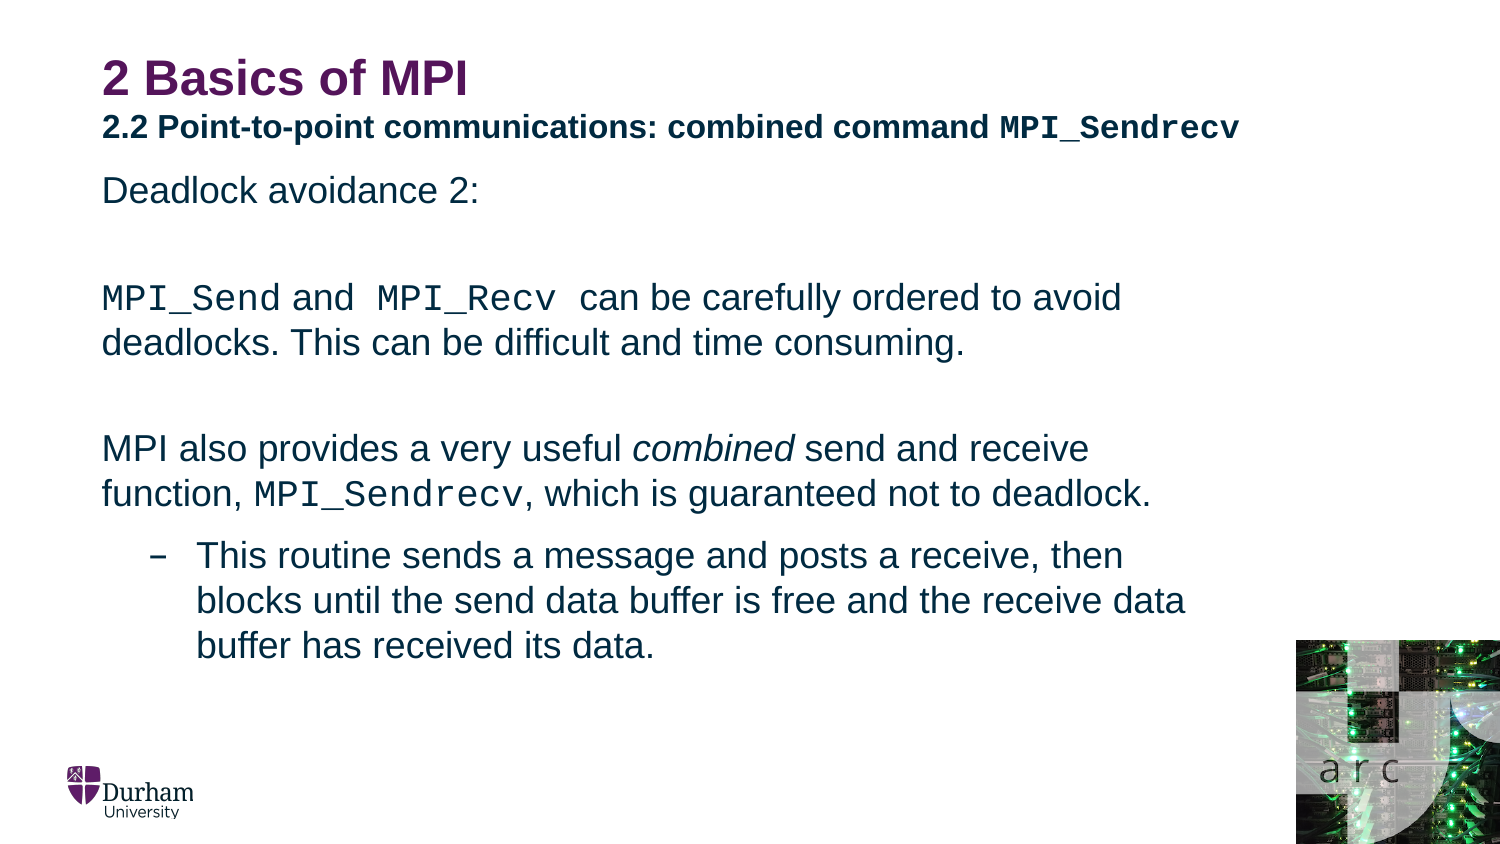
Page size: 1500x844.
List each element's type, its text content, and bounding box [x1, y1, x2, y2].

picture [67, 766, 193, 819]
title 2 Basics of MPI 2.2 Point-to-point communications: combined command MPI_Sendrecv [101, 45, 1399, 187]
picture [1296, 640, 1500, 844]
list Deadlock avoidance 2: MPI_Send and MPI_Recv can be carefully ordered to avoid deadlocks. This can be difficult and time consuming. MPI also provides a very useful combined send and receive function, MPI_Sendrecv, which is guaranteed not to deadlock. This routine sends a message and posts a receive, then blocks until the send data buffer is free and the receive data buffer has received its data. [101, 166, 1215, 751]
